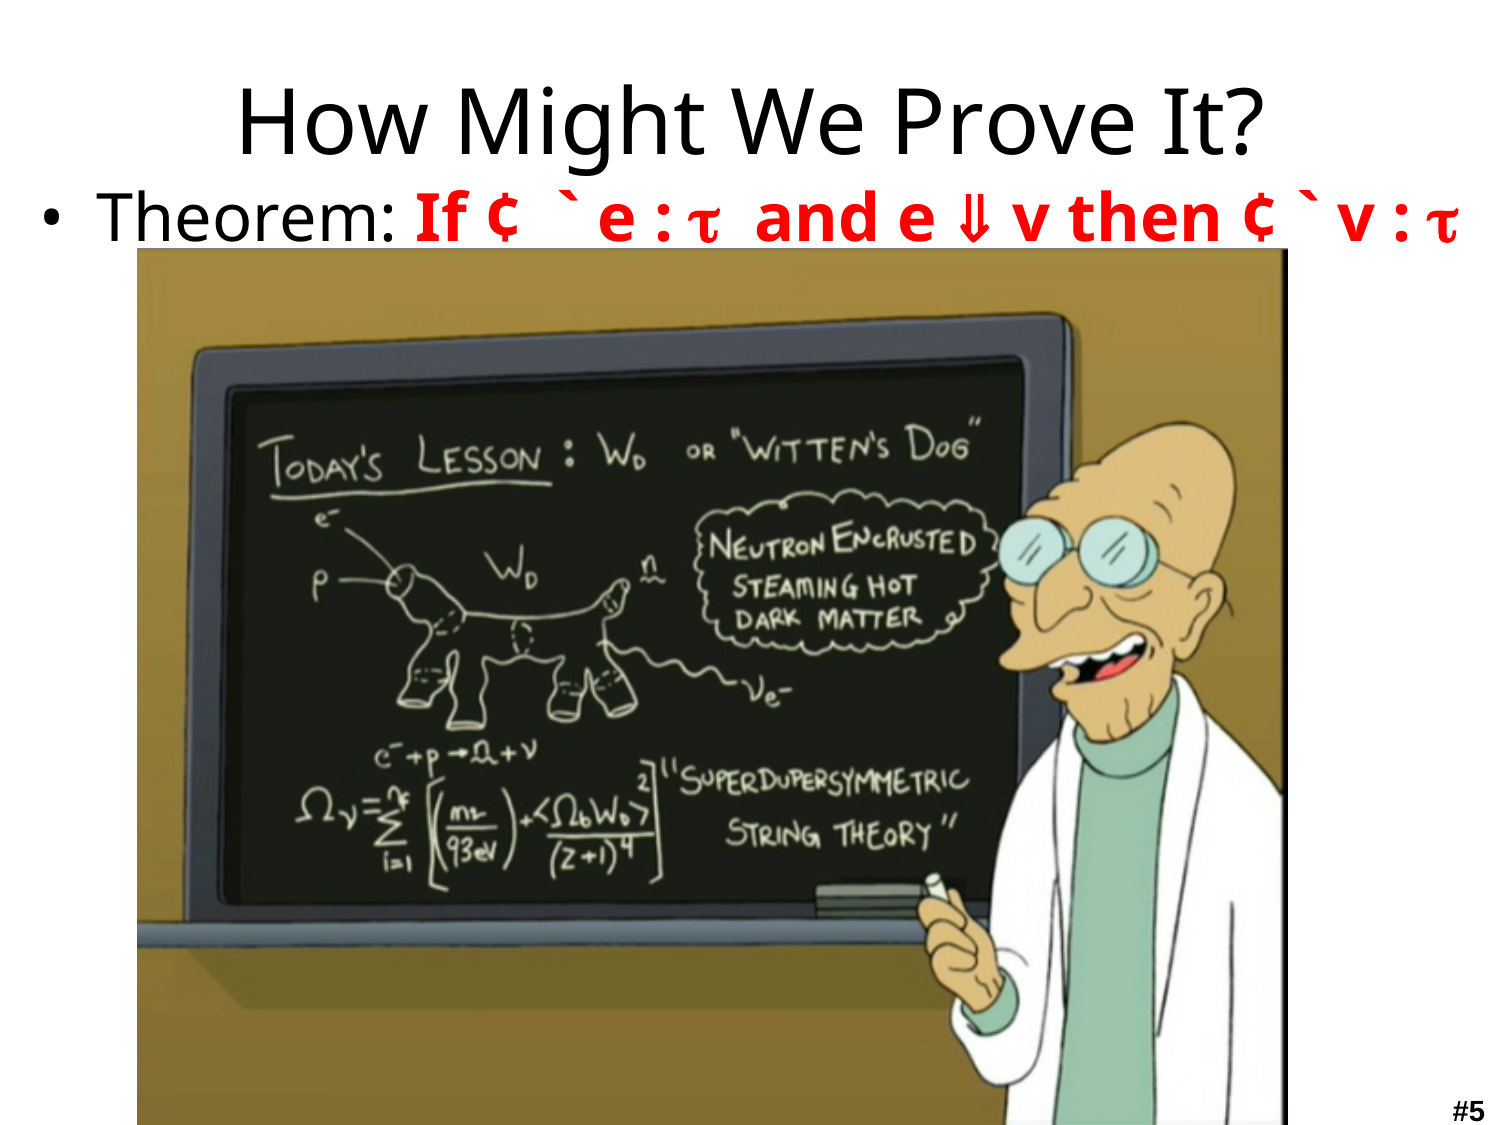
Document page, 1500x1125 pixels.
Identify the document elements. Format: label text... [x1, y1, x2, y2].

list Theorem: If ¢` e :  and e  v then ¢ ` v :  [24, 162, 1500, 1000]
picture [137, 248, 1288, 1125]
title How Might We Prove It? [24, 24, 1476, 162]
